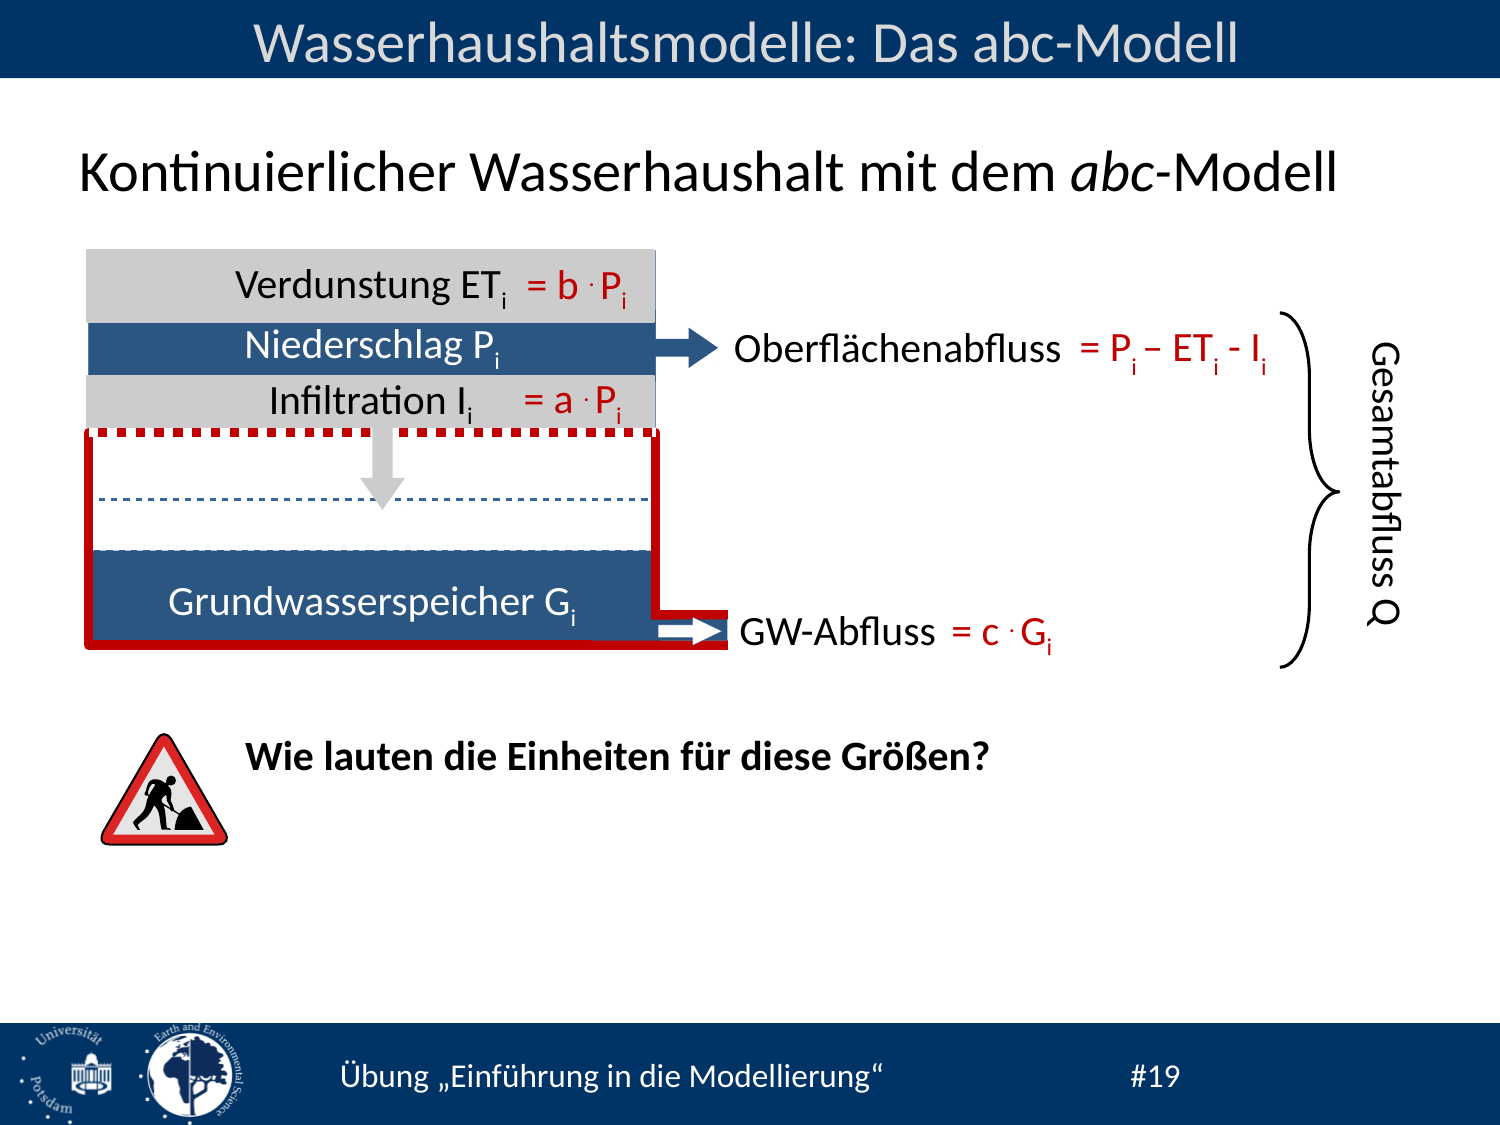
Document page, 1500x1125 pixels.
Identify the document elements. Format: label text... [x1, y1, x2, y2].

text_box = b . Pi [511, 250, 690, 322]
text_box = Pi – ETi - Ii [1287, 312, 1420, 388]
picture [83, 248, 1105, 662]
text_box = c . Gi [936, 596, 1114, 668]
text_box = a . Pi [508, 364, 686, 437]
picture [139, 1023, 243, 1125]
picture [100, 733, 231, 849]
text_box Wie lauten die Einheiten für diese Größen? [230, 721, 1365, 787]
text_box Kontinuierlicher Wasserhaushalt mit dem abc-Modell [64, 125, 1412, 211]
text_box Gesamtabfluss Q [1356, 326, 1422, 695]
text_box = Pi – ETi - Ii [1064, 312, 1307, 388]
text_box Wasserhaushaltsmodelle: Das abc-Modell [0, 0, 1495, 75]
